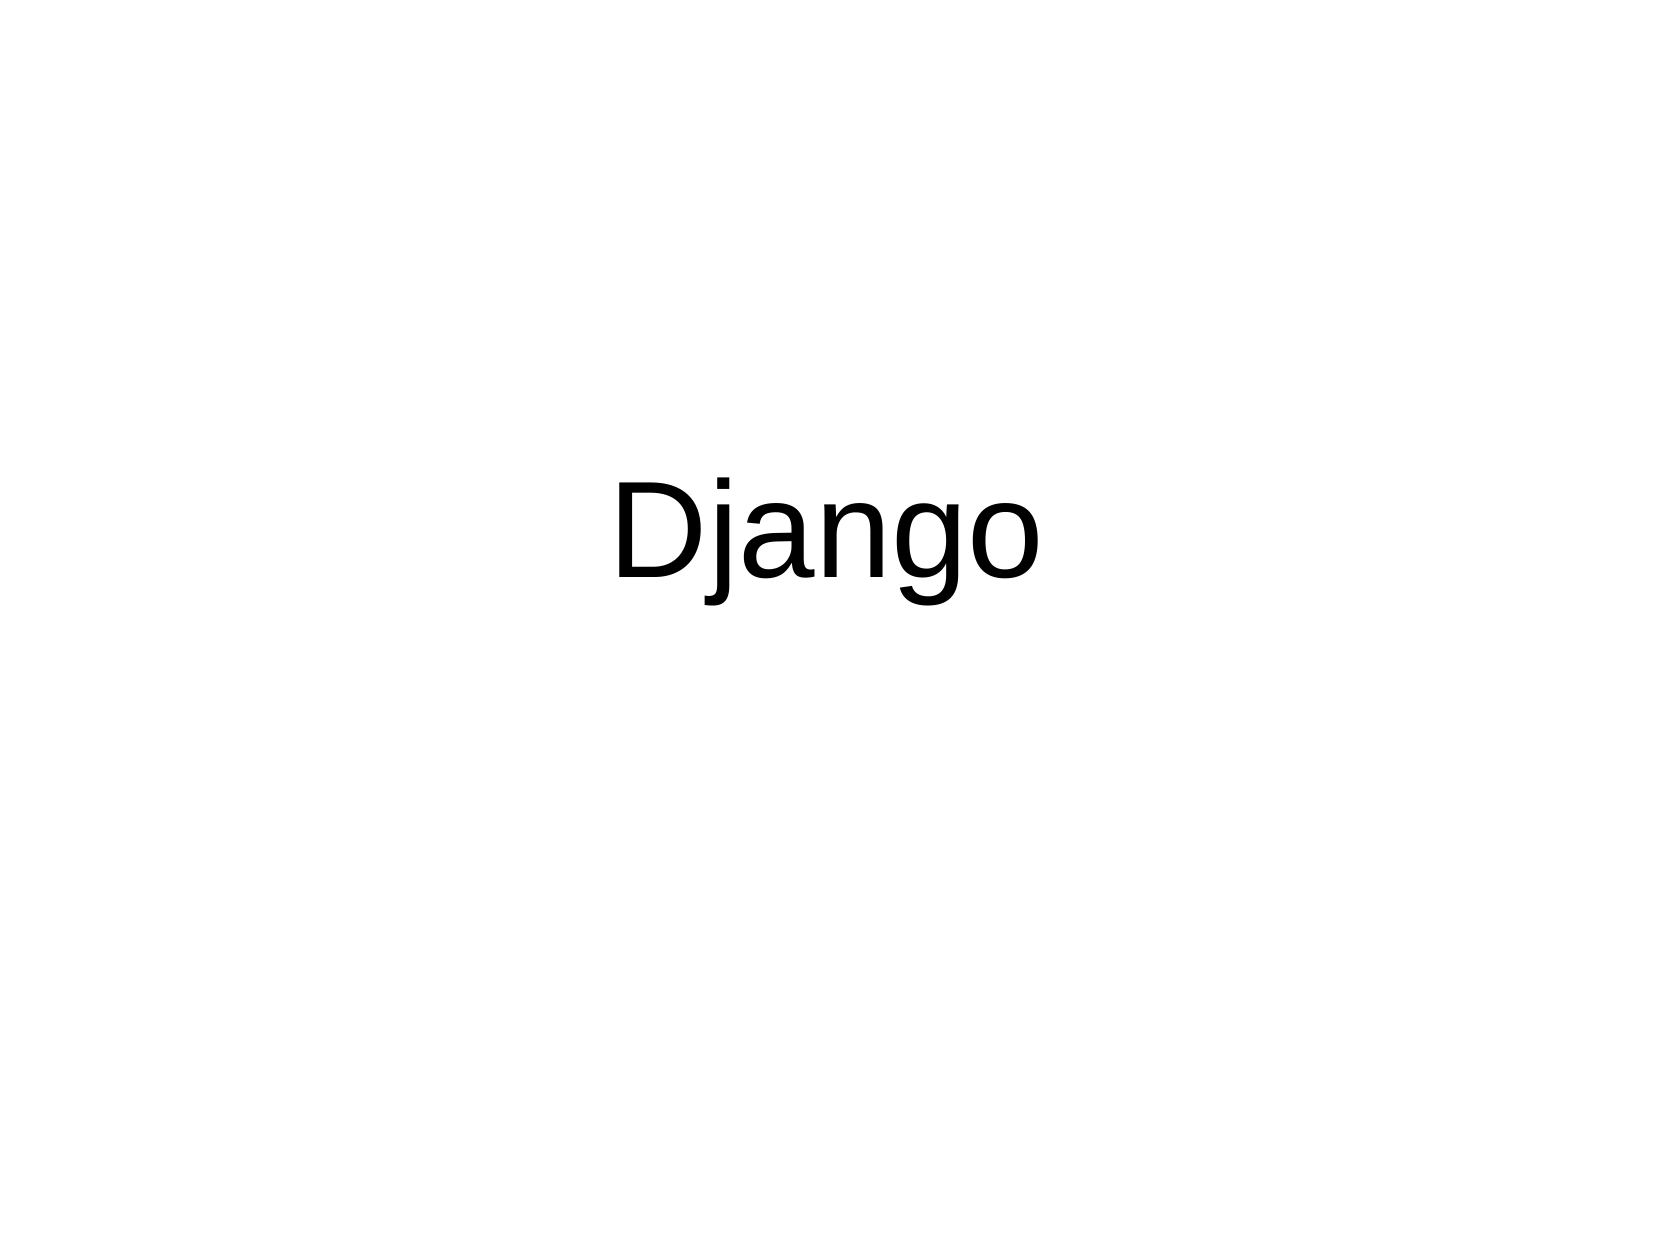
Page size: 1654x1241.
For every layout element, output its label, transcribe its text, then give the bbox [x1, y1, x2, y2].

subtitle Django [82, 49, 1571, 1010]
